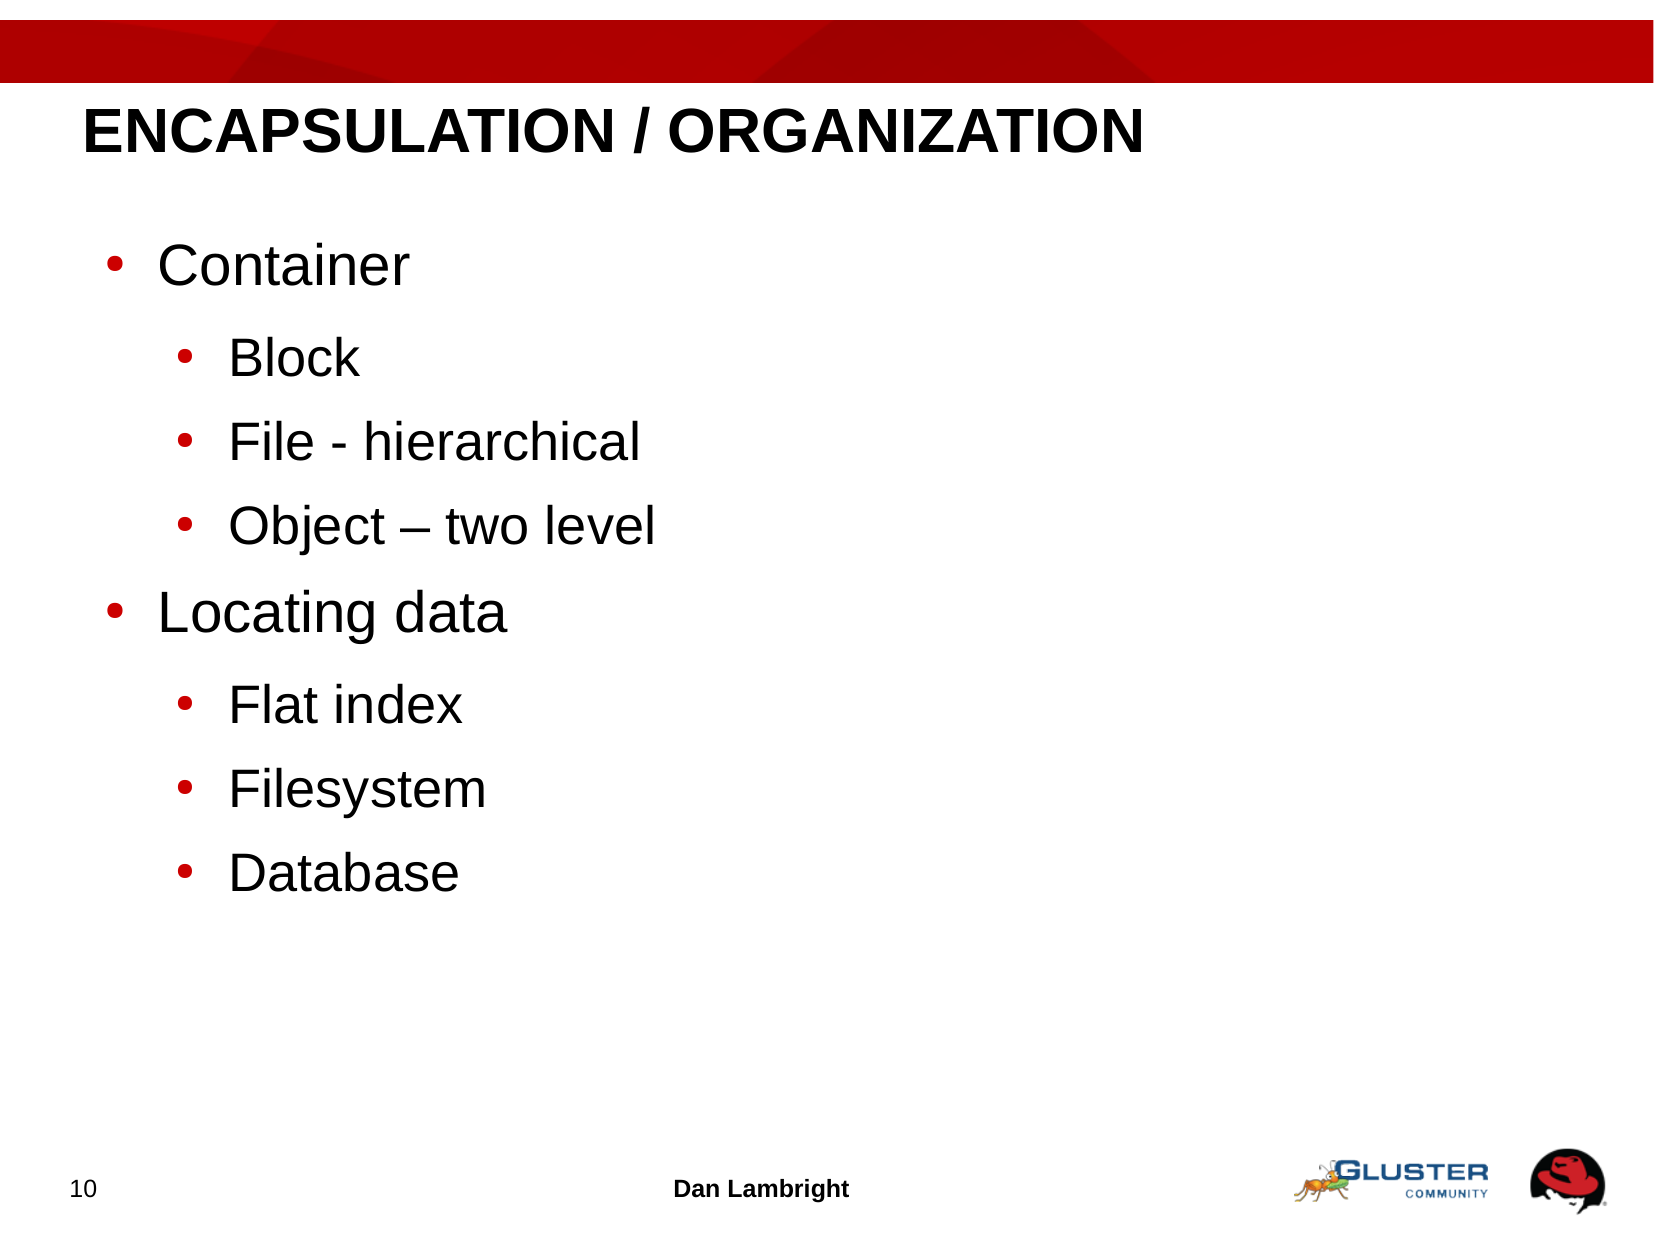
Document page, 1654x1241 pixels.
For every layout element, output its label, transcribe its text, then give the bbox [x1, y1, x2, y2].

title ENCAPSULATION / ORGANIZATION [82, 37, 1571, 226]
picture [1294, 1158, 1488, 1203]
list Container Block File - hierarchical Object – two level Locating data Flat index Filesystem Database [86, 232, 1576, 1027]
picture [1529, 1146, 1613, 1224]
picture [0, 20, 1654, 83]
